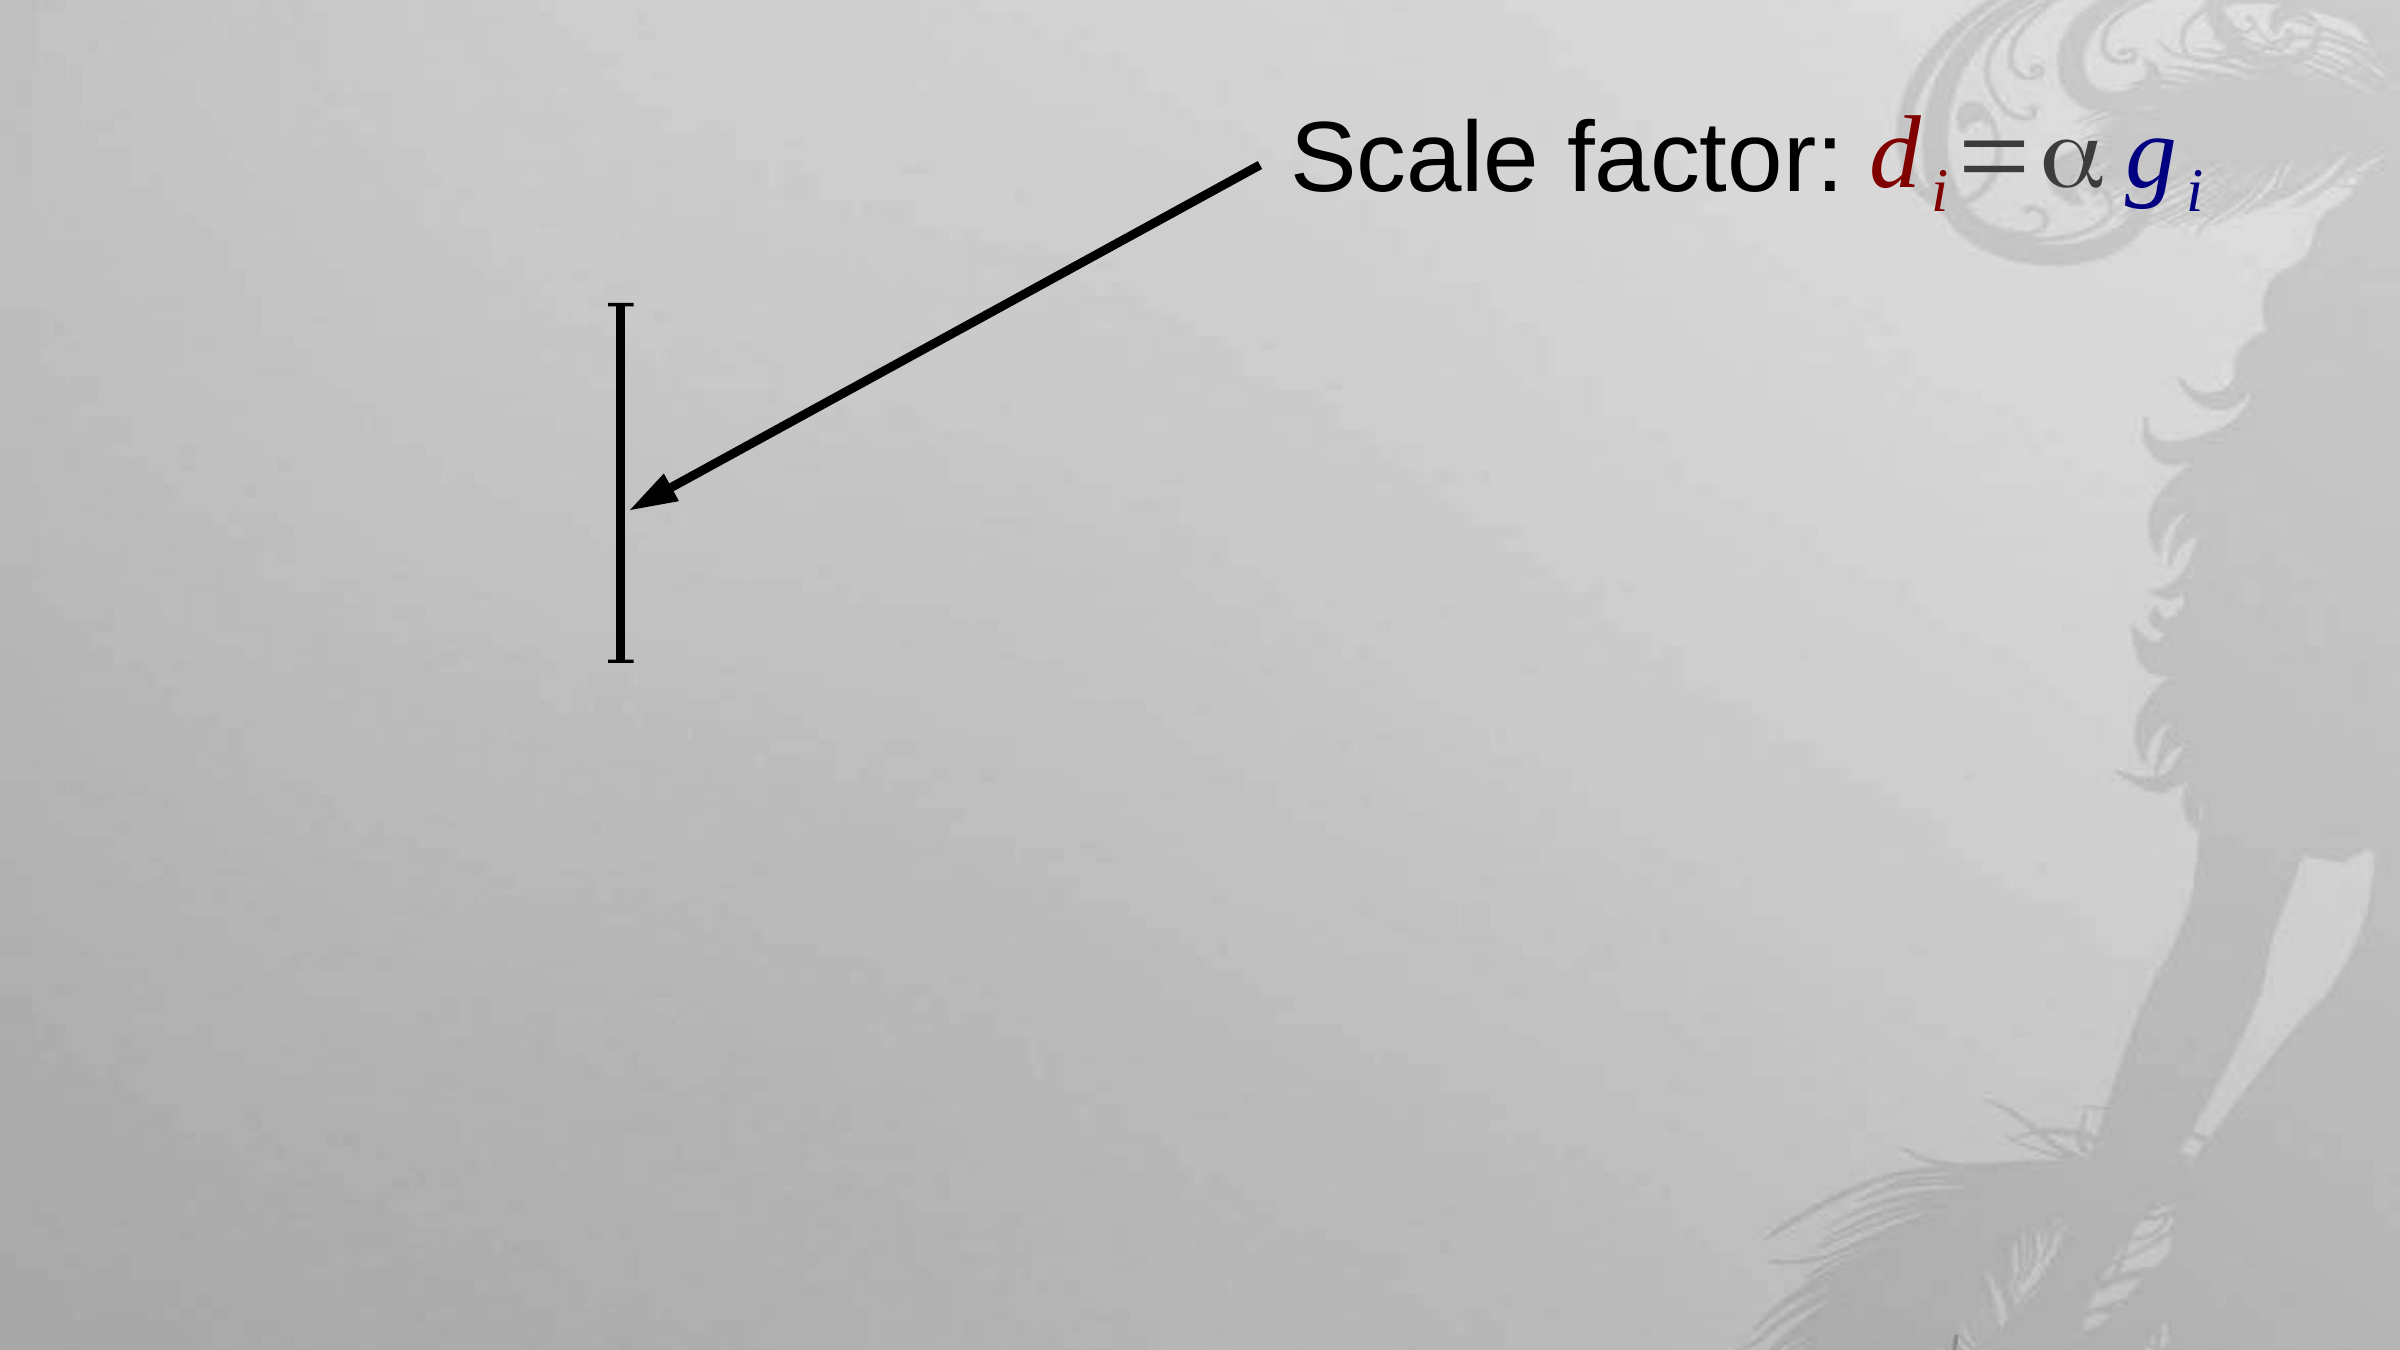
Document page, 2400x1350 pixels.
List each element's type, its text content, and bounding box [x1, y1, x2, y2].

title Scale factor: [1242, 44, 1905, 271]
chart [1860, 94, 2213, 226]
picture [0, 0, 2400, 1350]
